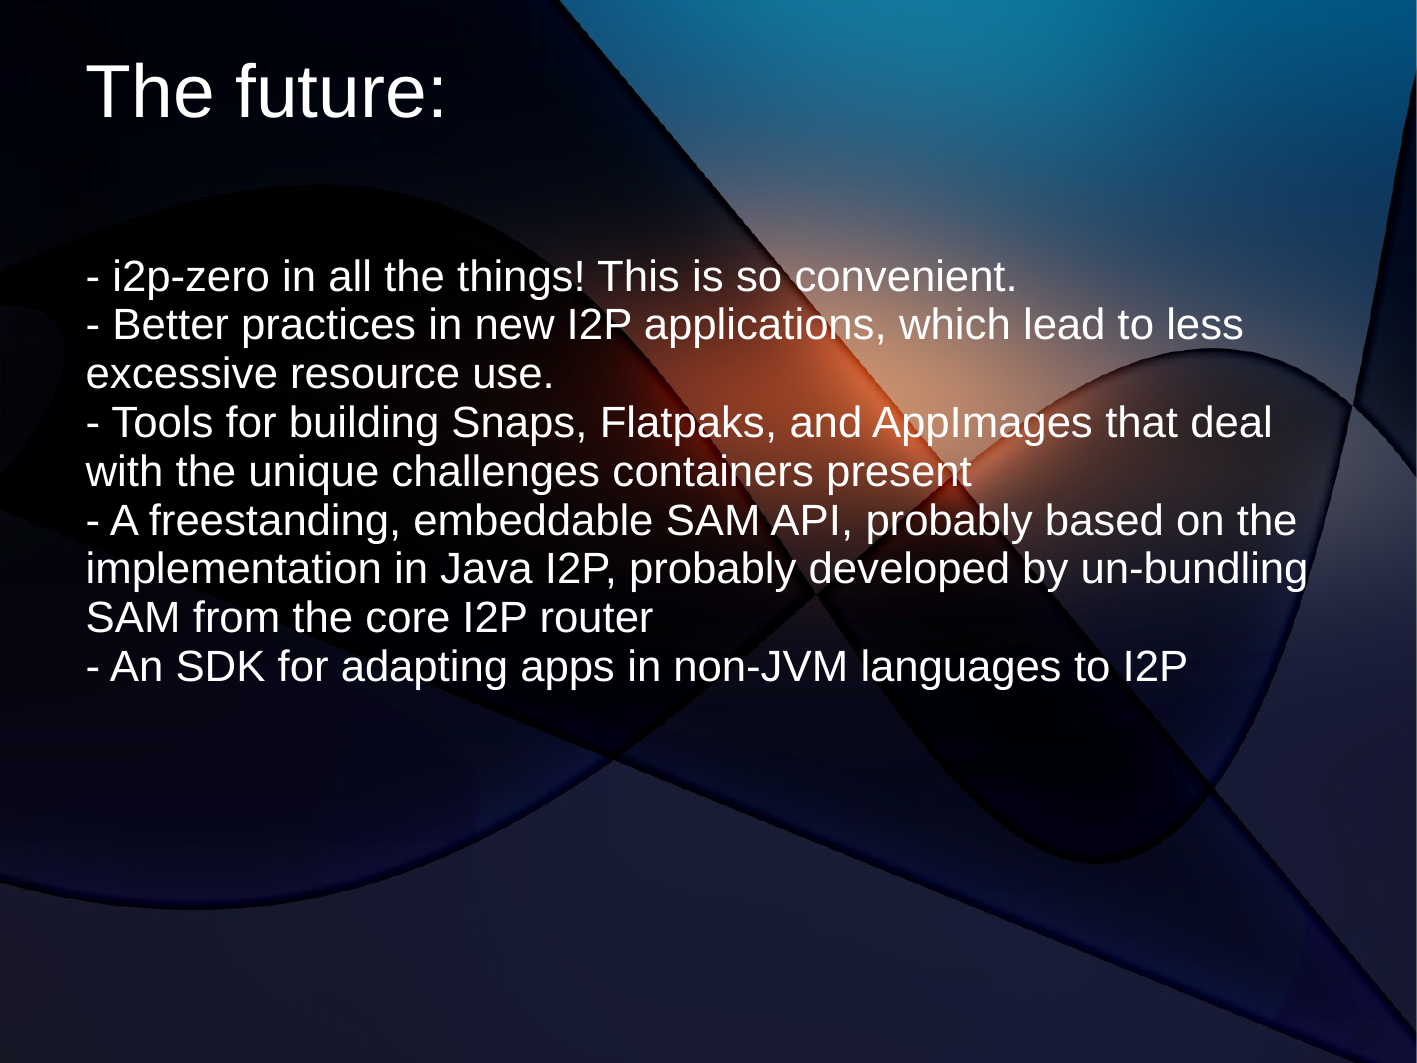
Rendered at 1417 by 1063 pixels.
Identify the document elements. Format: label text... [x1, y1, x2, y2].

picture [1093, 34, 1099, 42]
title The future: [70, 42, 1346, 213]
picture [0, 0, 1417, 1063]
subtitle - i2p-zero in all the things! This is so convenient. - Better practices in new I2P applications, which lead to less excessive resource use. - Tools for building Snaps, Flatpaks, and AppImages that deal with the unique challenges containers present - A freestanding, embeddable SAM API, probably based on the implementation in Java I2P, probably developed by un-bundling SAM from the core I2P router - An SDK for adapting apps in non-JVM languages to I2P [70, 244, 1346, 925]
